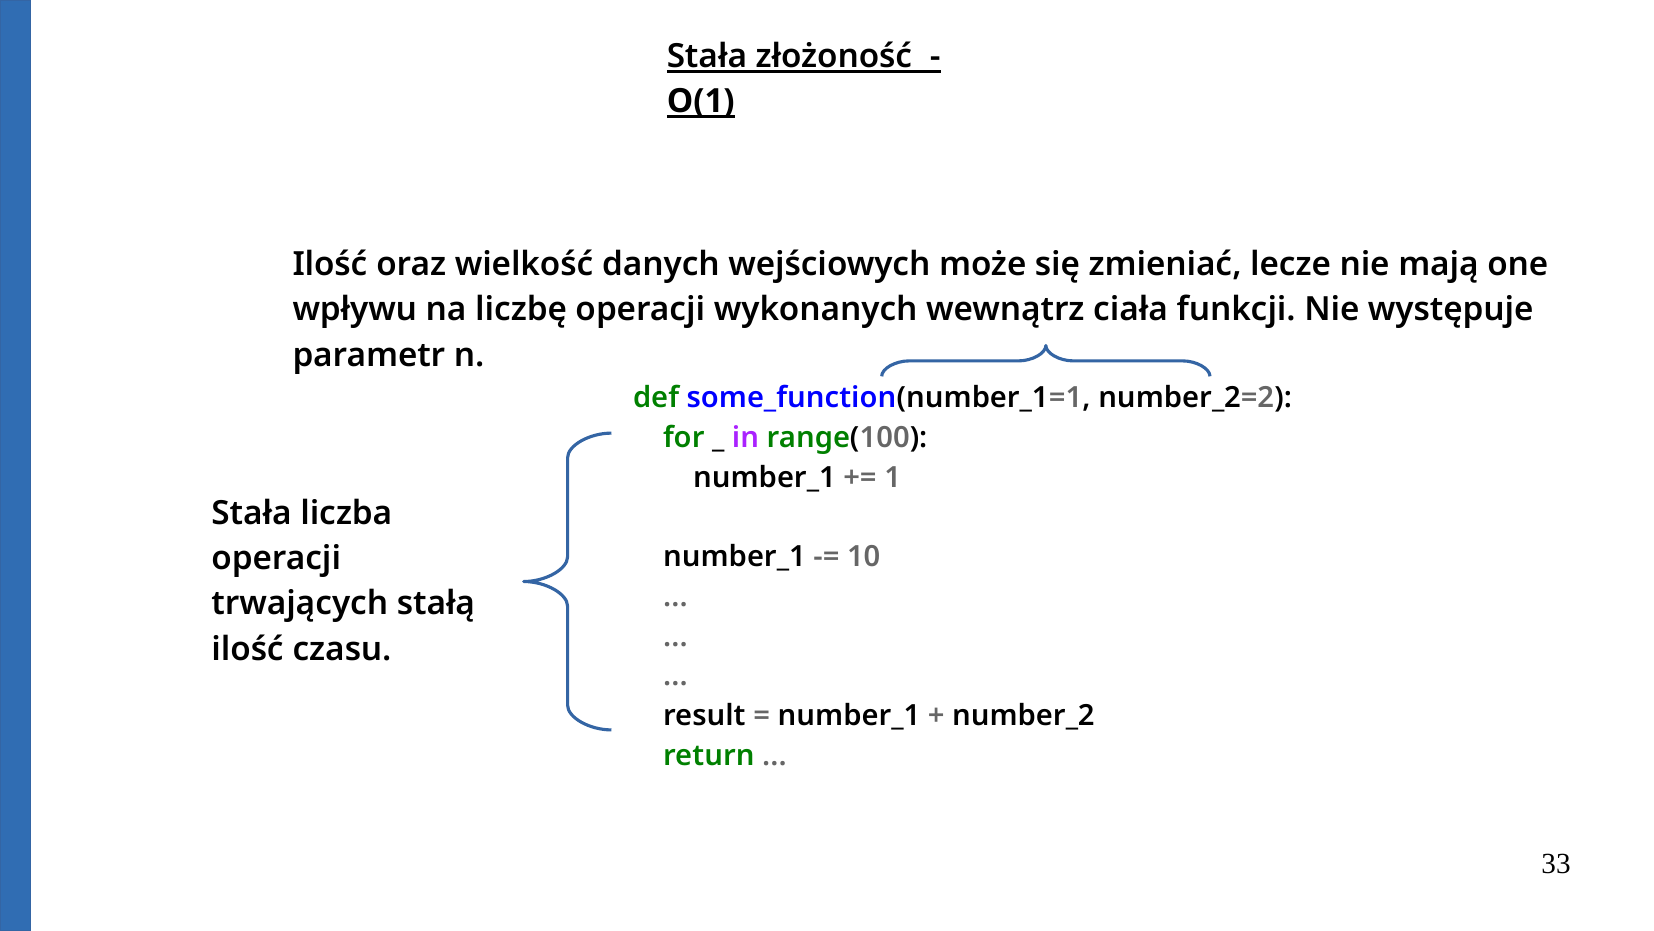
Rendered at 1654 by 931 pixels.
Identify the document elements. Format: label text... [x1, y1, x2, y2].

text_box Ilość oraz wielkość danych wejściowych może się zmieniać, lecze nie mają one wpływu na liczbę operacji wykonanych wewnątrz ciała funkcji. Nie występuje parametr n. [277, 232, 1588, 332]
text_box Stała liczba operacji trwających stałą ilość czasu. [196, 481, 522, 706]
text_box def some_function(number_1=1, number_2=2): for _ in range(100): number_1 += 1 number_1 -= 10 ... ... ... result = number_1 + number_2 return ... [618, 368, 1412, 752]
text_box Stała złożoność - O(1) [652, 24, 1002, 83]
text_box [0, 0, 31, 931]
